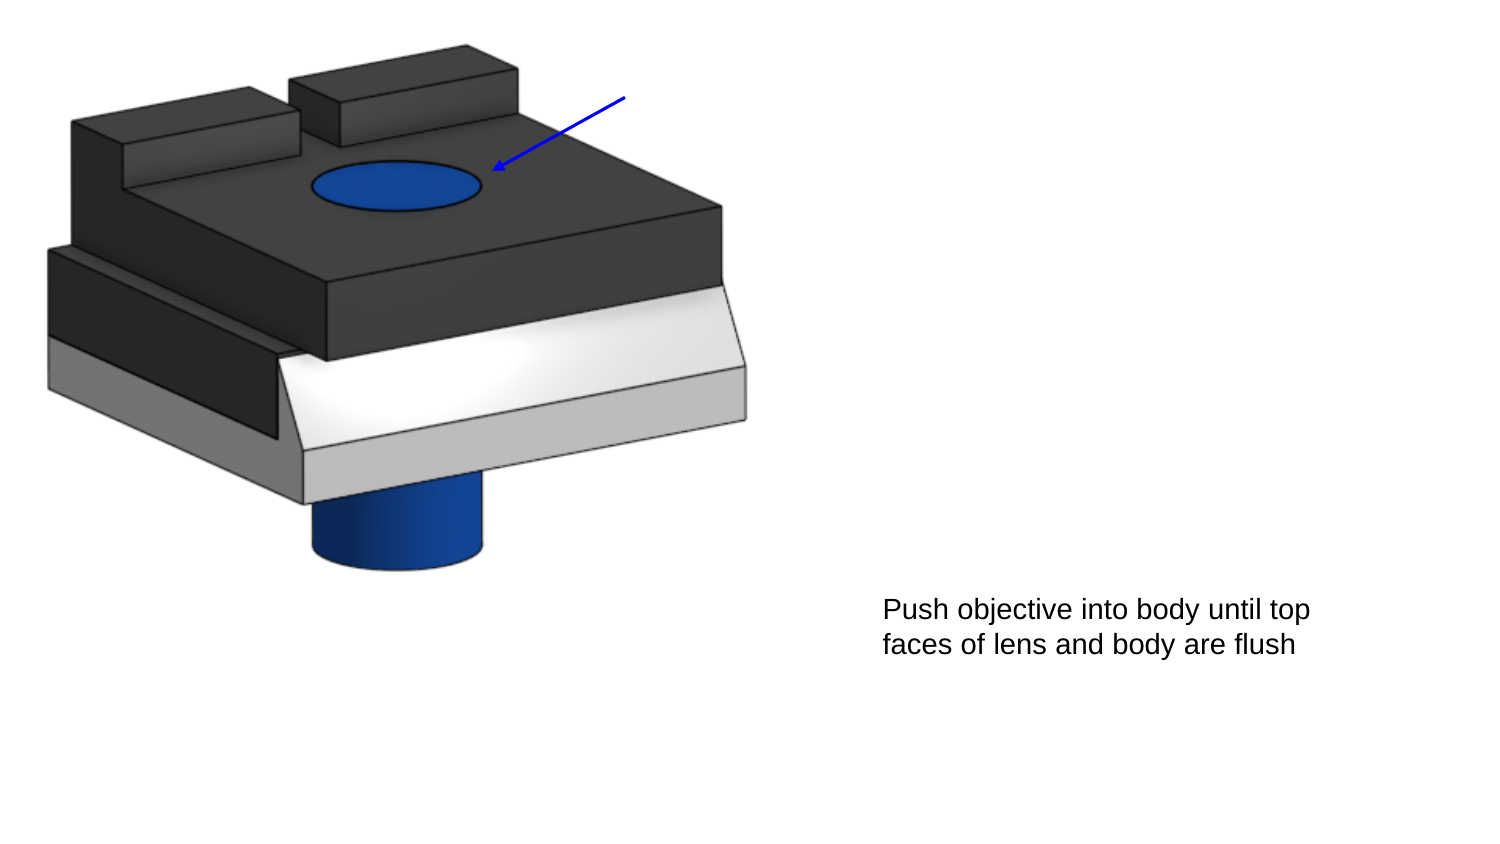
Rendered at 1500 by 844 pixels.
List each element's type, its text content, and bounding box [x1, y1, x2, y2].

picture [24, 24, 785, 600]
text_box Push objective into body until top faces of lens and body are flush [867, 575, 1356, 676]
